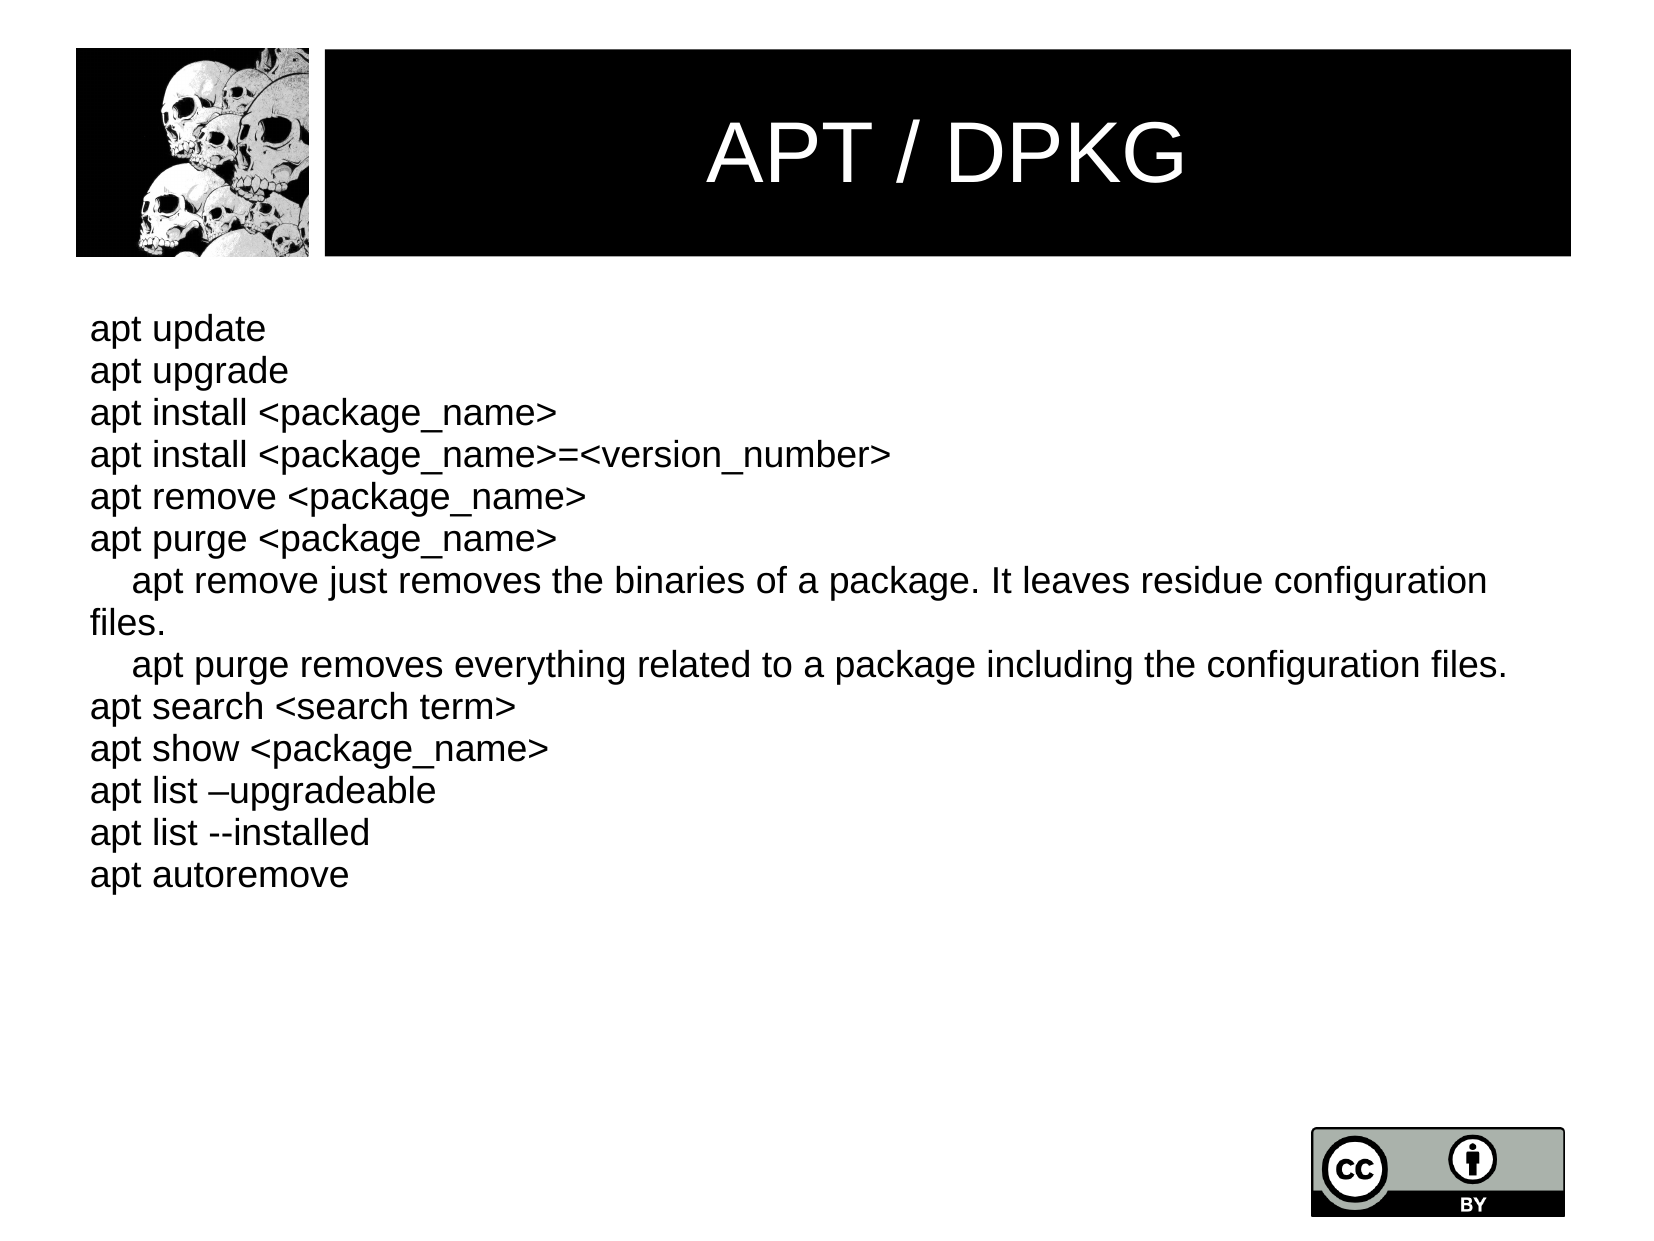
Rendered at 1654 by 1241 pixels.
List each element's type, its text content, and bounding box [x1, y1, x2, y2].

picture [1311, 1127, 1565, 1217]
title APT / DPKG [324, 49, 1571, 257]
text_box apt update apt upgrade apt install <package_name> apt install <package_name>=<version_number> apt remove <package_name> apt purge <package_name> apt remove just removes the binaries of a package. It leaves residue configuration files. apt purge removes everything related to a package including the configuration files. apt search <search term> apt show <package_name> apt list –upgradeable apt list --installed apt autoremove [75, 300, 1576, 945]
picture [76, 48, 309, 257]
